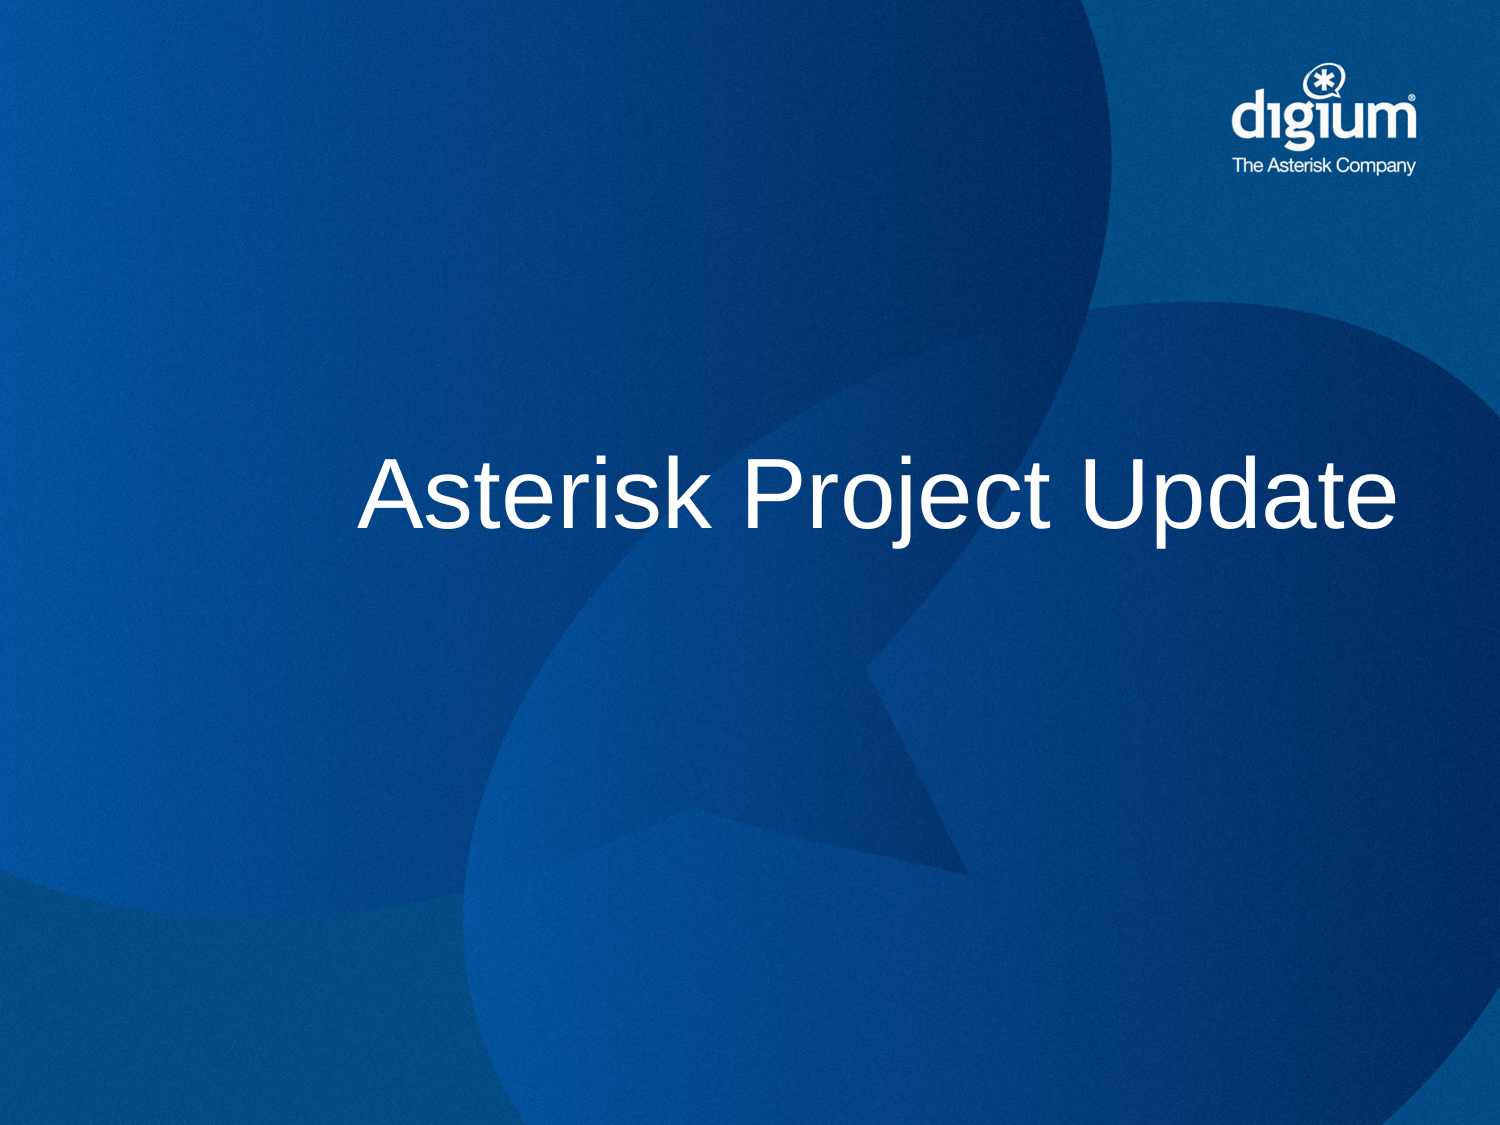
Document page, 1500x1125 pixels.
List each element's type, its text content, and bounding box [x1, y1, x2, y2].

title Asterisk Project Update [201, 442, 1402, 665]
picture [0, 0, 1500, 1125]
